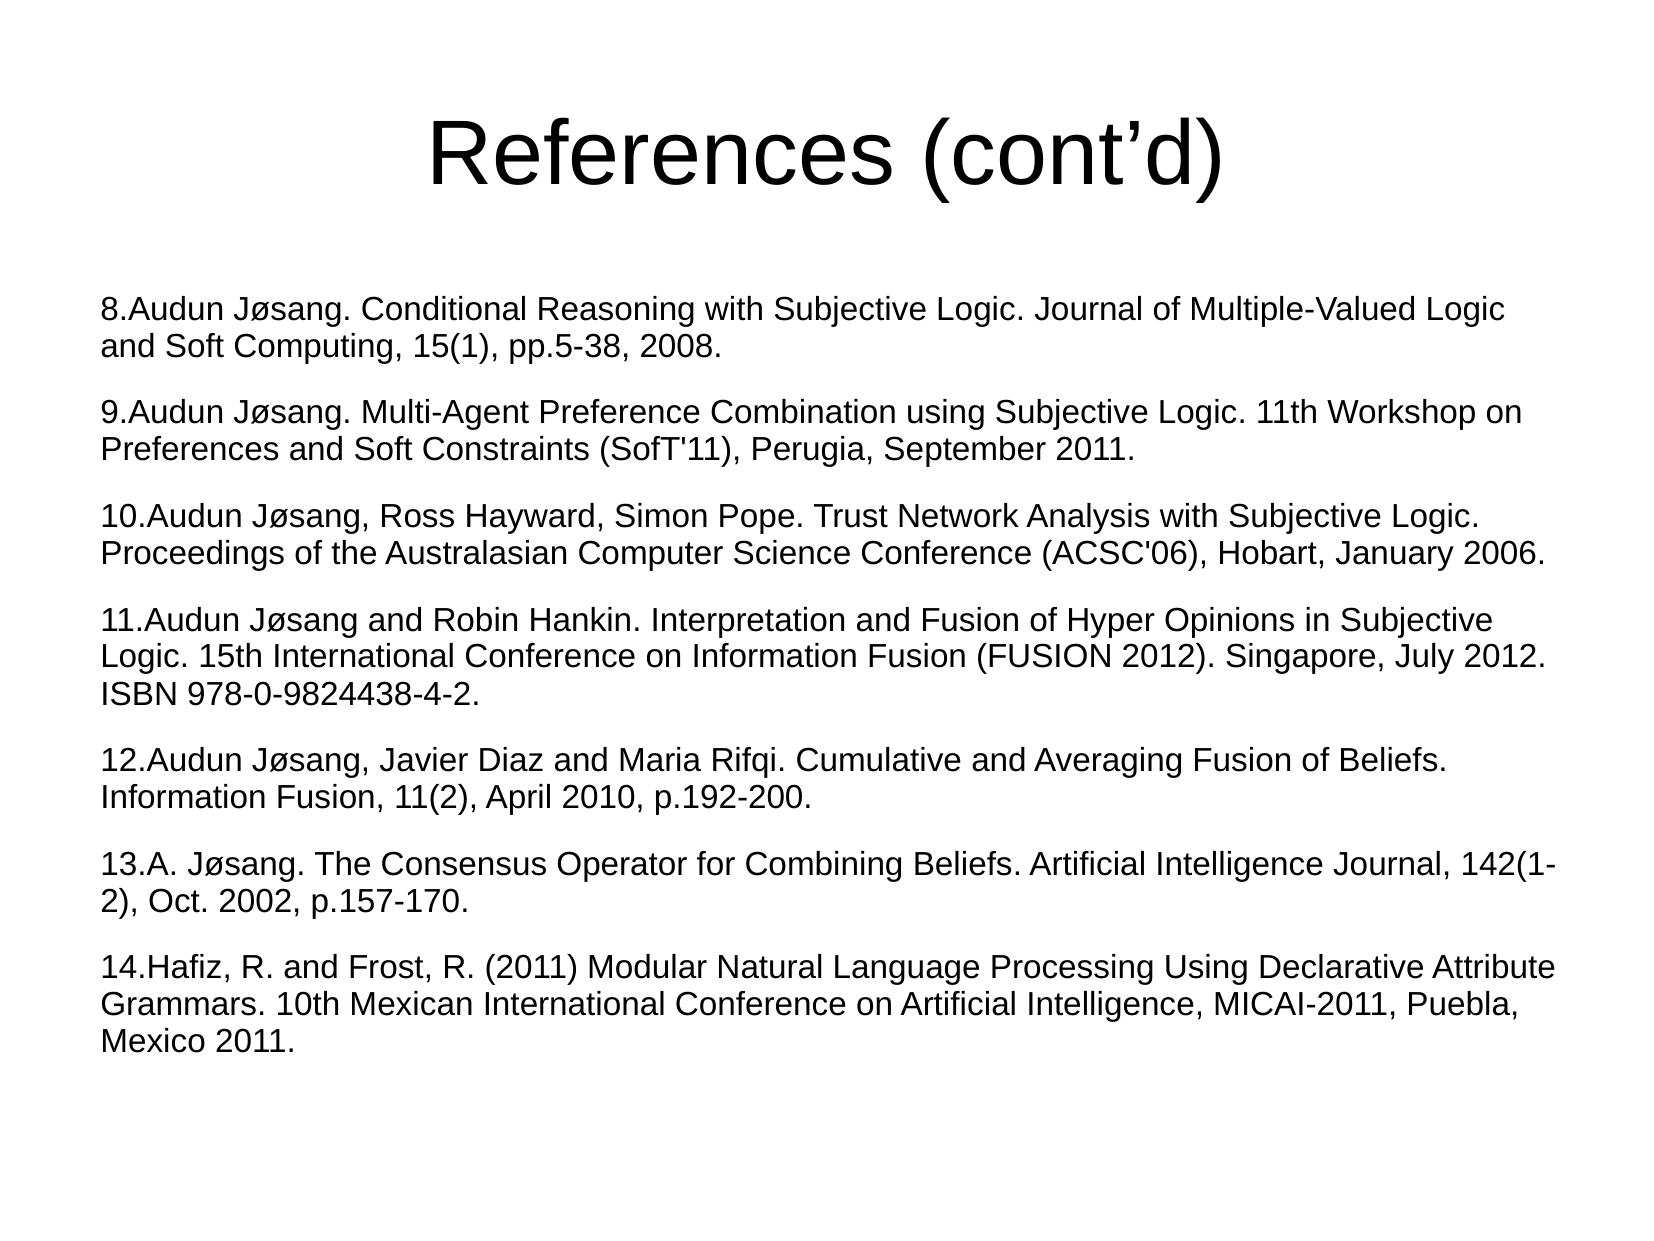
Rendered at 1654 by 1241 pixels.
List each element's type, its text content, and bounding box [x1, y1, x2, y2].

list Audun Jøsang. Conditional Reasoning with Subjective Logic. Journal of Multiple-Valued Logic and Soft Computing, 15(1), pp.5-38, 2008. Audun Jøsang. Multi-Agent Preference Combination using Subjective Logic. 11th Workshop on Preferences and Soft Constraints (SofT'11), Perugia, September 2011. Audun Jøsang, Ross Hayward, Simon Pope. Trust Network Analysis with Subjective Logic. Proceedings of the Australasian Computer Science Conference (ACSC'06), Hobart, January 2006. Audun Jøsang and Robin Hankin. Interpretation and Fusion of Hyper Opinions in Subjective Logic. 15th International Conference on Information Fusion (FUSION 2012). Singapore, July 2012. ISBN 978-0-9824438-4-2. Audun Jøsang, Javier Diaz and Maria Rifqi. Cumulative and Averaging Fusion of Beliefs. Information Fusion, 11(2), April 2010, p.192-200. A. Jøsang. The Consensus Operator for Combining Beliefs. Artificial Intelligence Journal, 142(1-2), Oct. 2002, p.157-170. Hafiz, R. and Frost, R. (2011) Modular Natural Language Processing Using Declarative Attribute Grammars. 10th Mexican International Conference on Artificial Intelligence, MICAI-2011, Puebla, Mexico 2011. [82, 290, 1571, 1010]
title References (cont’d) [82, 49, 1571, 257]
